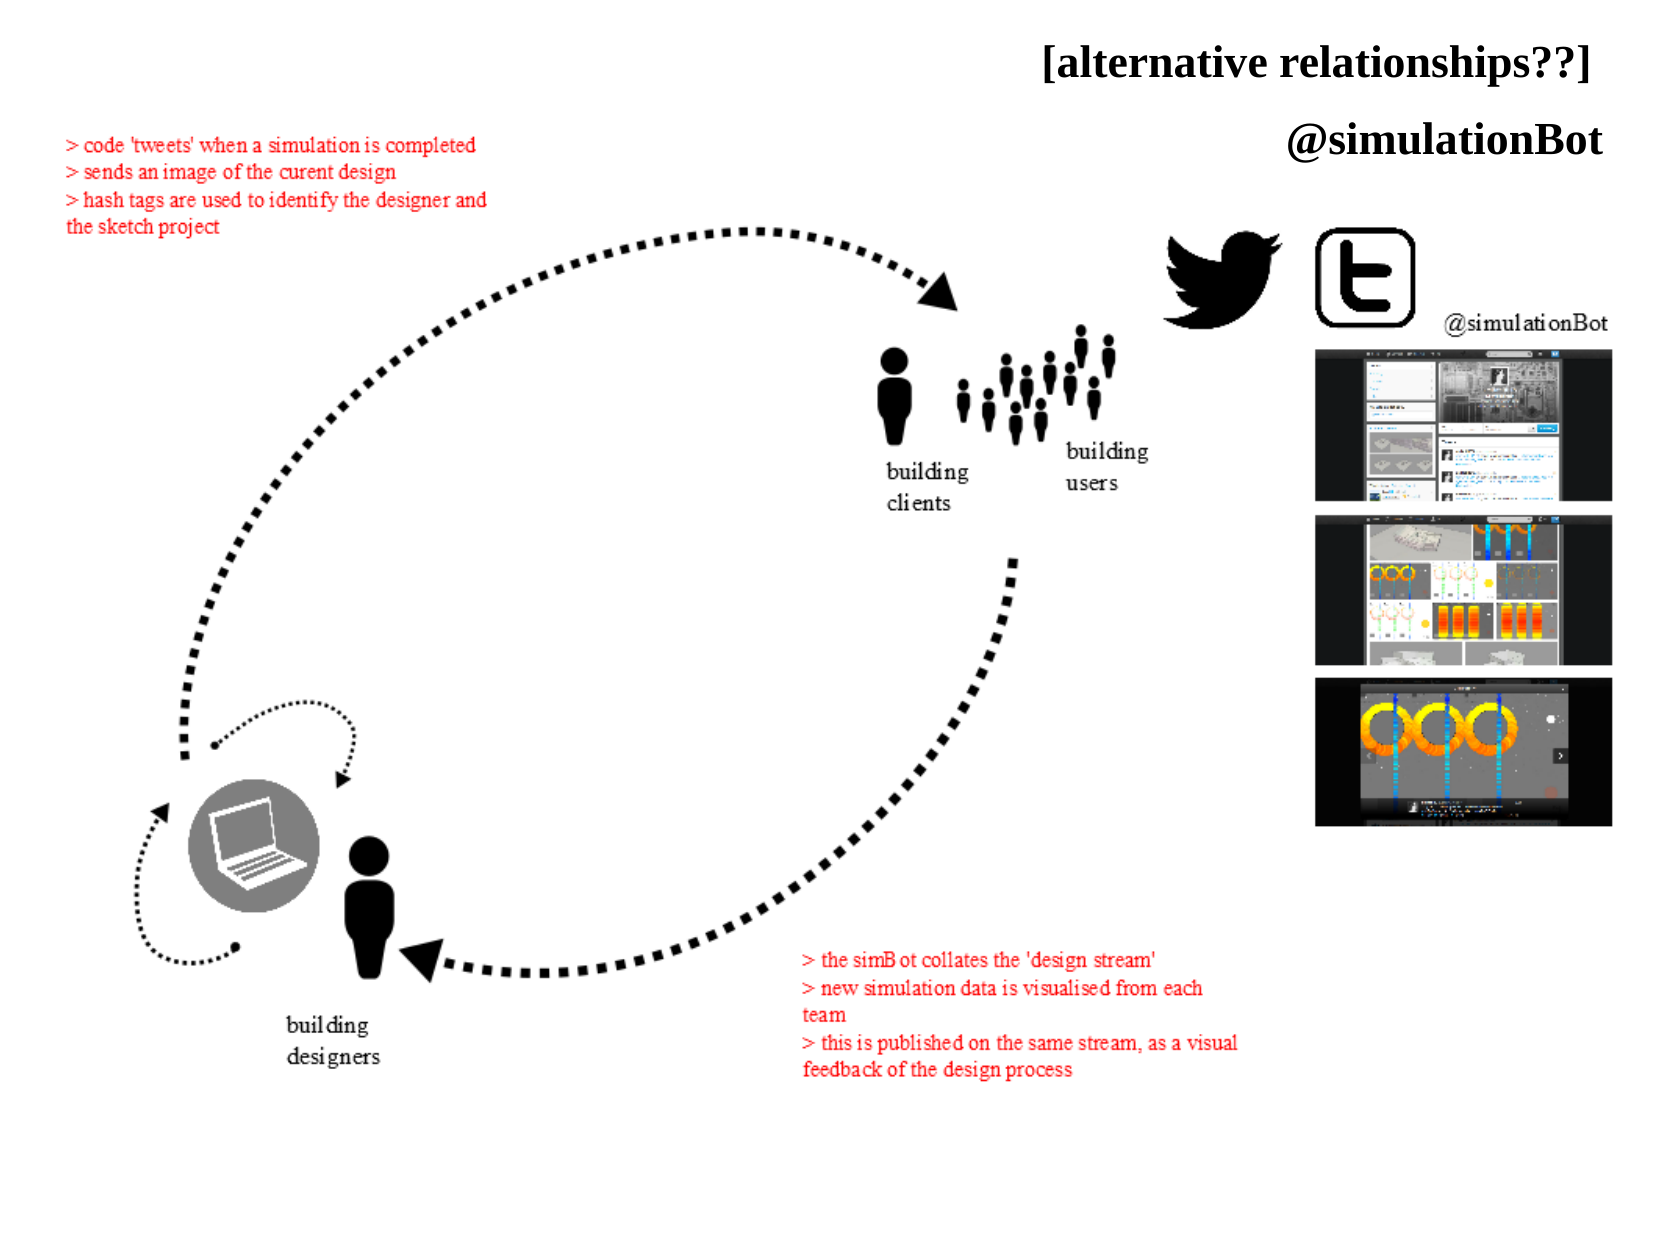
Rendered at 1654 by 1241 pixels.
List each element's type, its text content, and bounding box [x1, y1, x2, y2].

picture [4, 76, 1650, 1241]
text_box [alternative relationships??] [720, 28, 1619, 106]
text_box @simulationBot [720, 106, 1619, 211]
